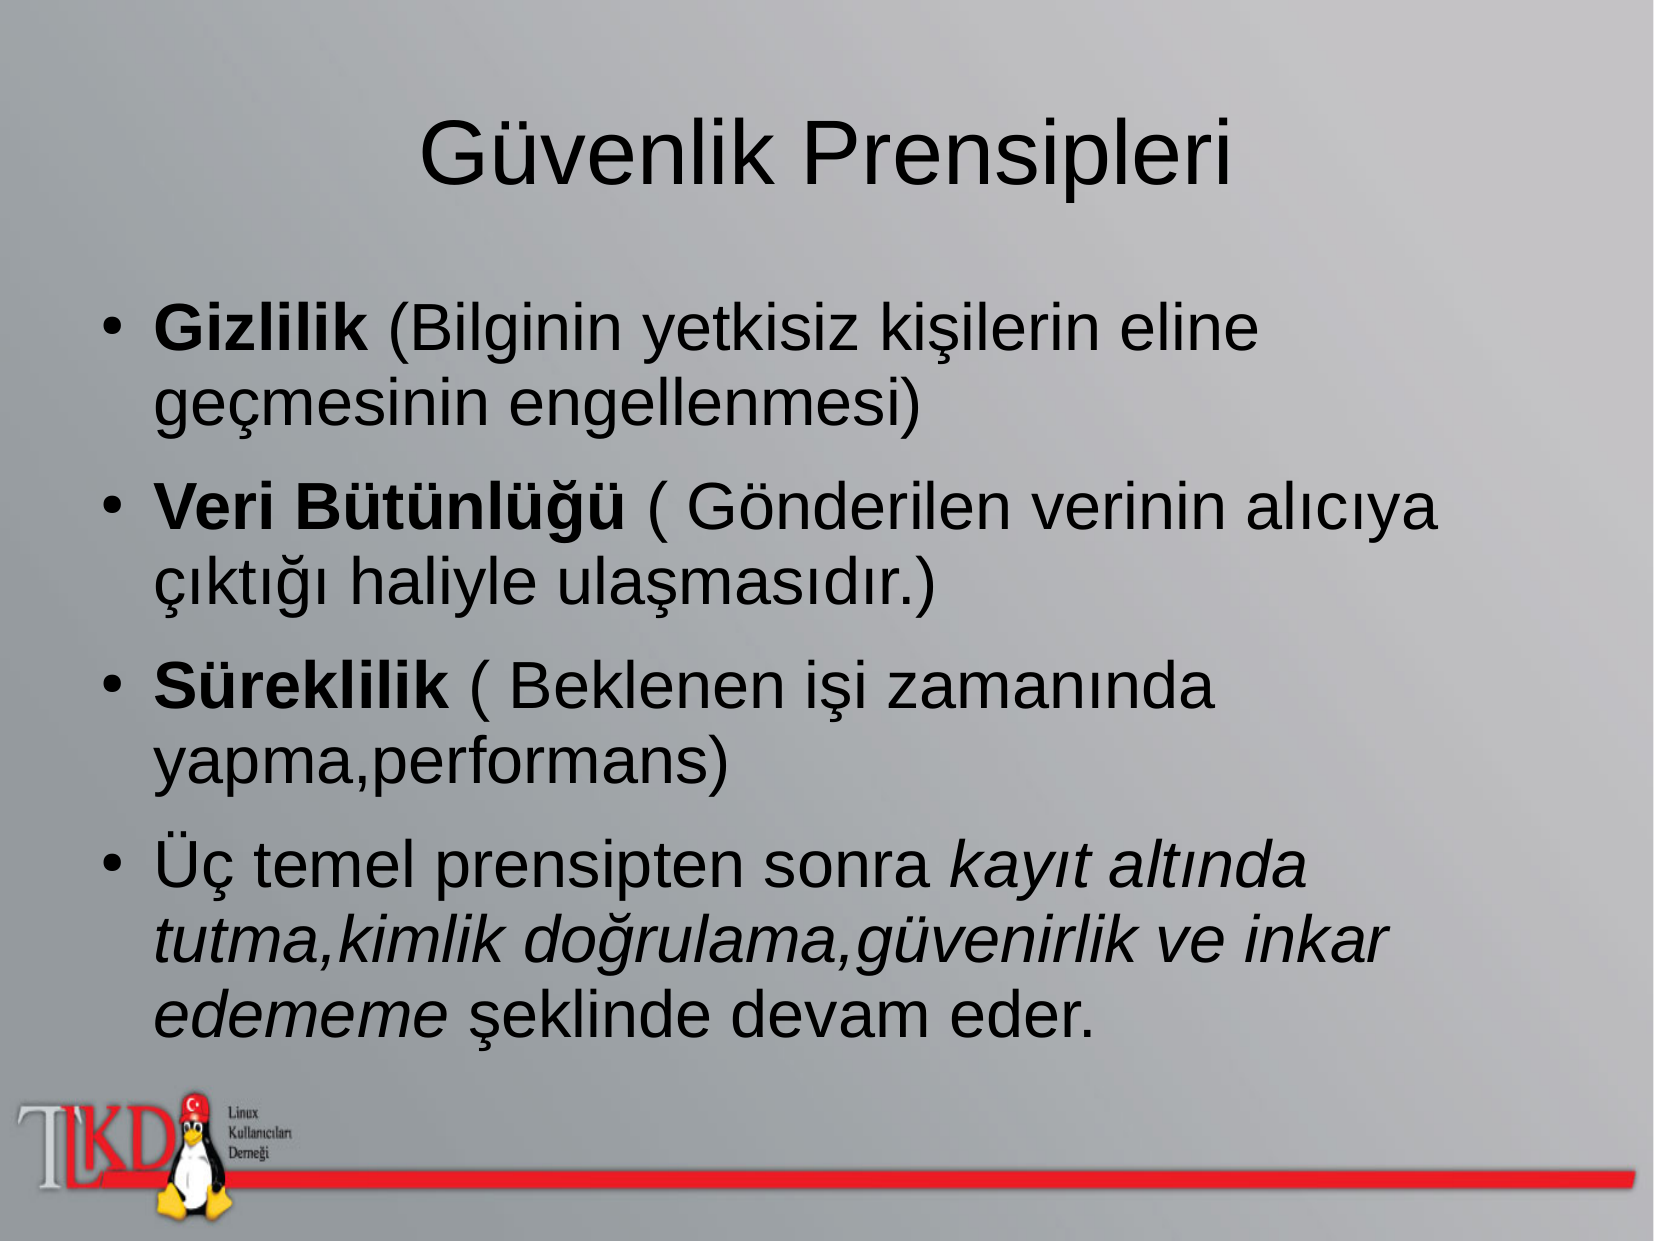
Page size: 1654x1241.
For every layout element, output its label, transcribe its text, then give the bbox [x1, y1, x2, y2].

picture [0, 0, 1654, 1241]
list Gizlilik (Bilginin yetkisiz kişilerin eline geçmesinin engellenmesi) Veri Bütünlüğü ( Gönderilen verinin alıcıya çıktığı haliyle ulaşmasıdır.) Süreklilik ( Beklenen işi zamanında yapma,performans) Üç temel prensipten sonra kayıt altında tutma,kimlik doğrulama,güvenirlik ve inkar edememe şeklinde devam eder. [82, 290, 1571, 1109]
title Güvenlik Prensipleri [82, 49, 1571, 257]
